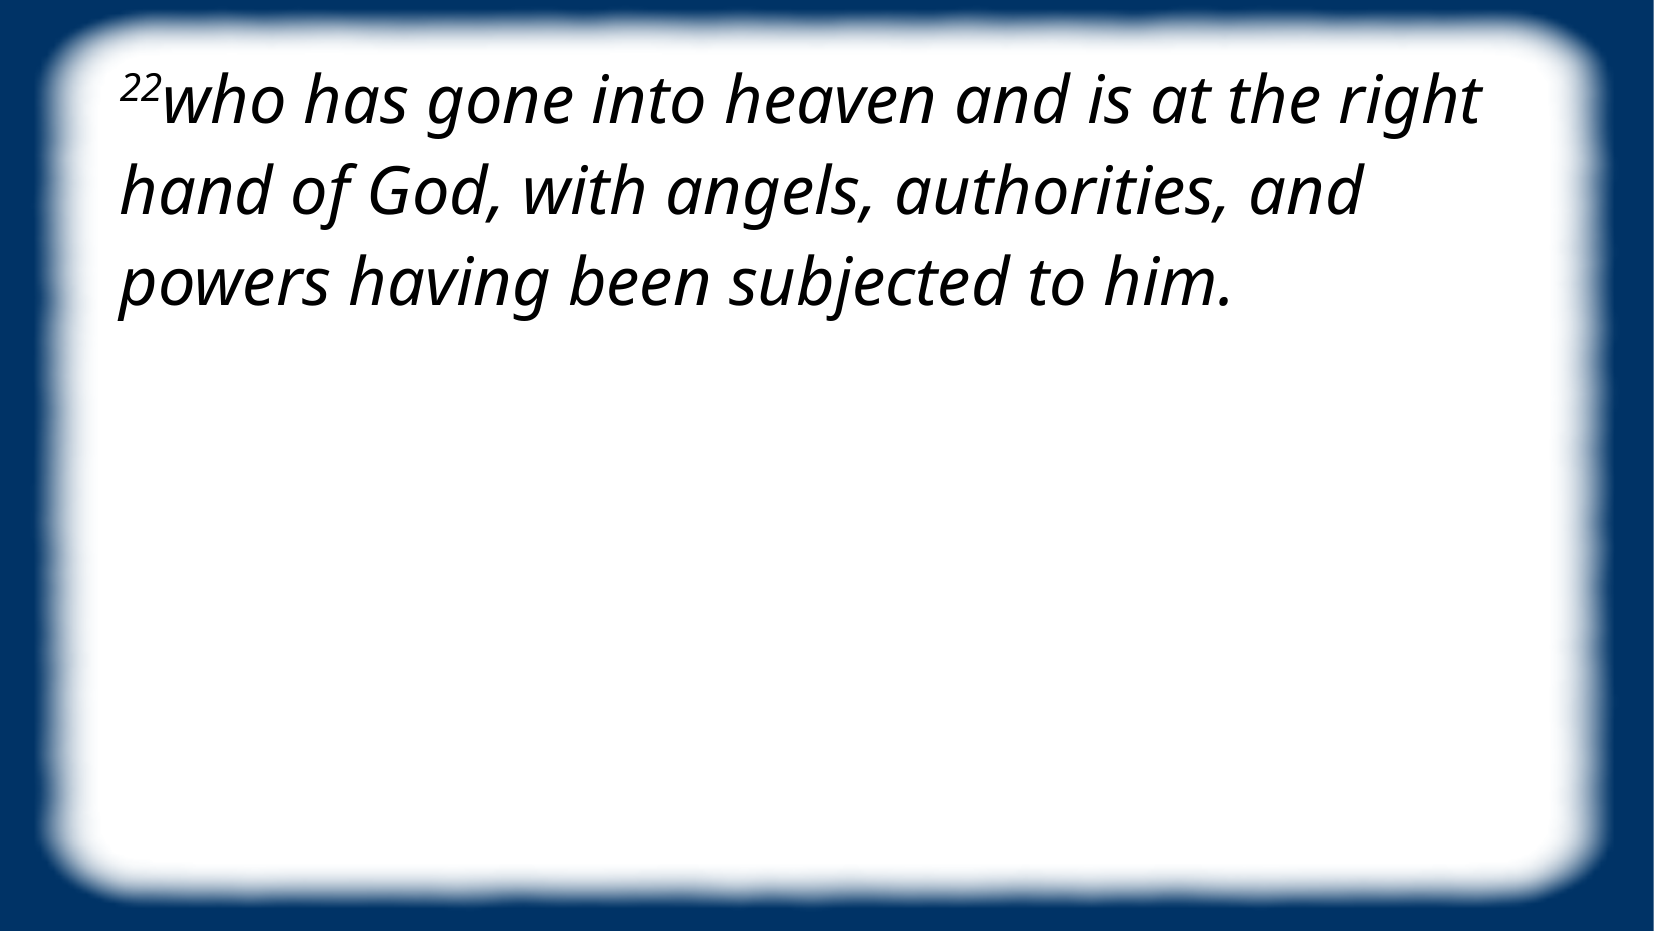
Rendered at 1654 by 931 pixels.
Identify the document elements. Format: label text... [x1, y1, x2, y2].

picture [0, 0, 1654, 931]
text_box 22who has gone into heaven and is at the right hand of God, with angels, authorities, and powers having been subjected to him. [105, 45, 1546, 327]
